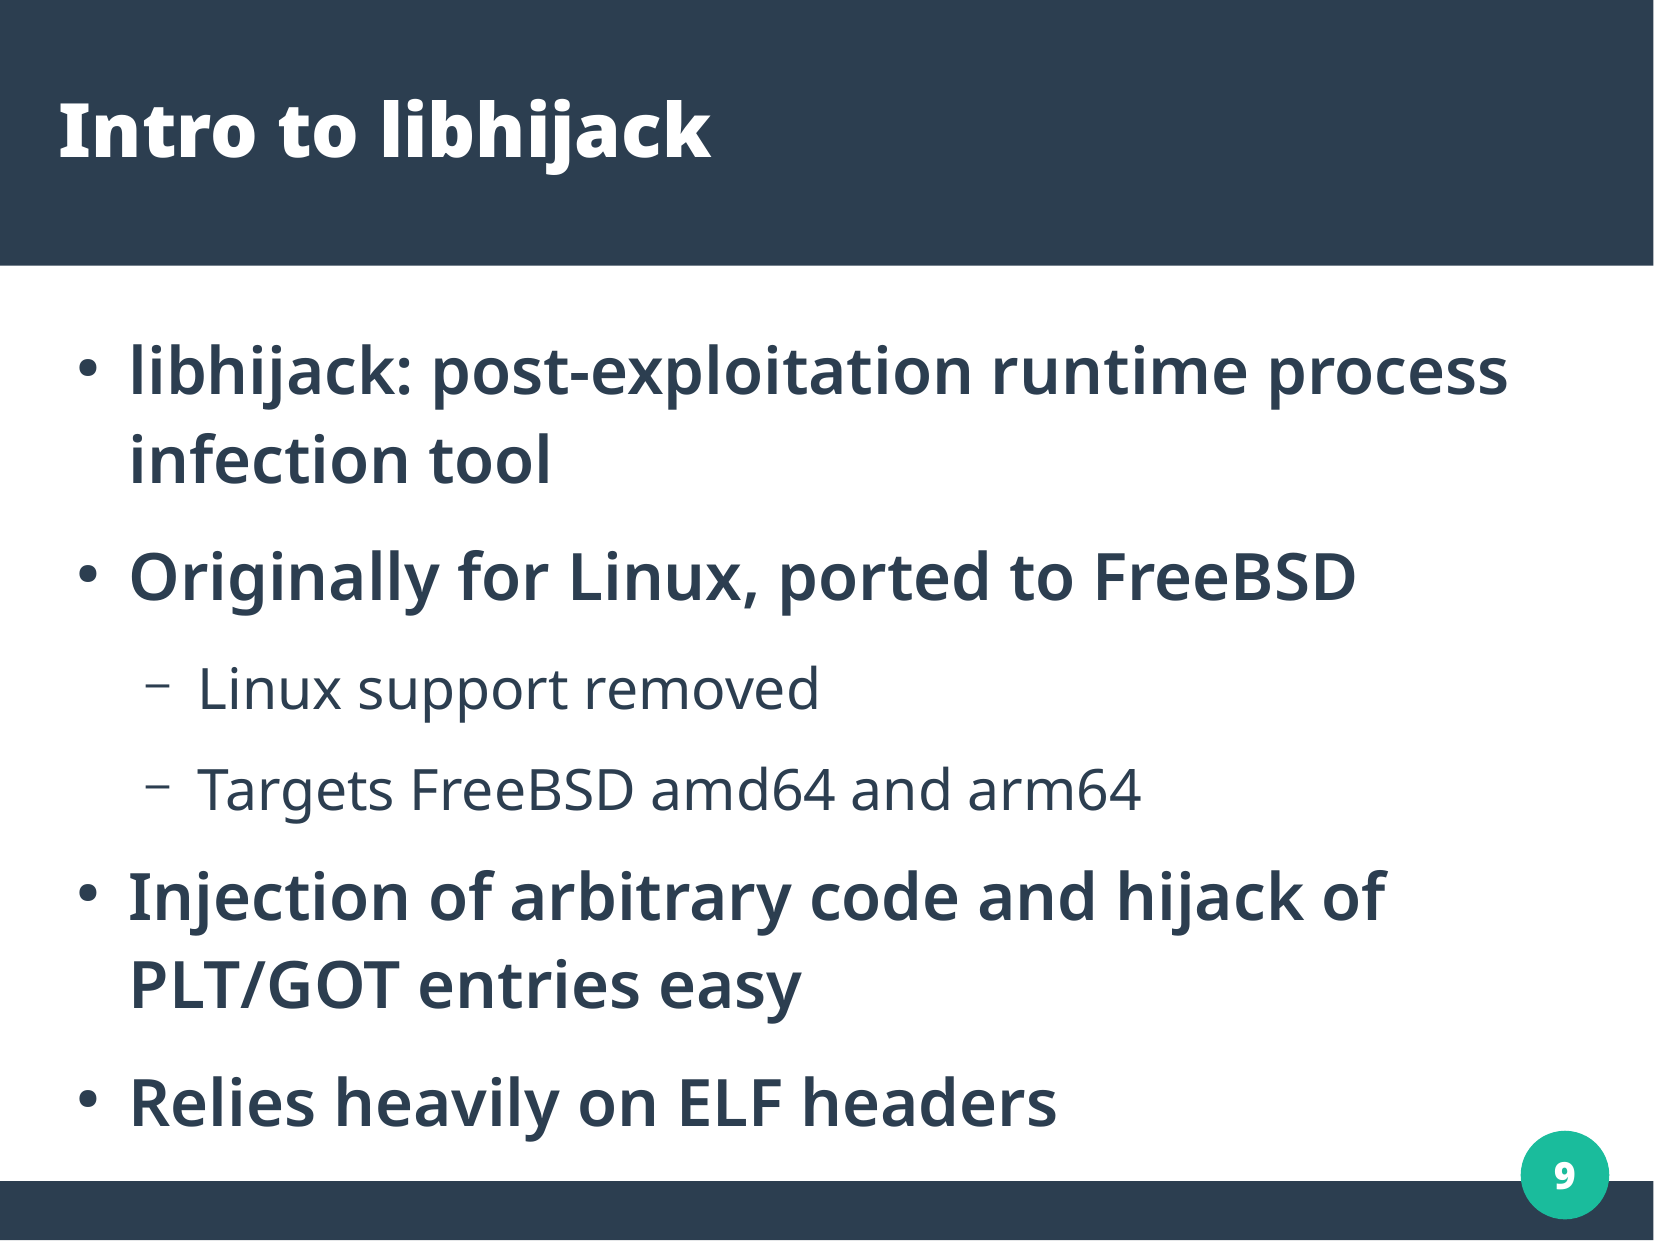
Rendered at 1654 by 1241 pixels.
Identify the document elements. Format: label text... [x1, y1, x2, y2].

list libhijack: post-exploitation runtime process infection tool Originally for Linux, ported to FreeBSD Linux support removed Targets FreeBSD amd64 and arm64 Injection of arbitrary code and hijack of PLT/GOT entries easy Relies heavily on ELF headers [59, 324, 1595, 1152]
title Intro to libhijack [59, 49, 1595, 207]
